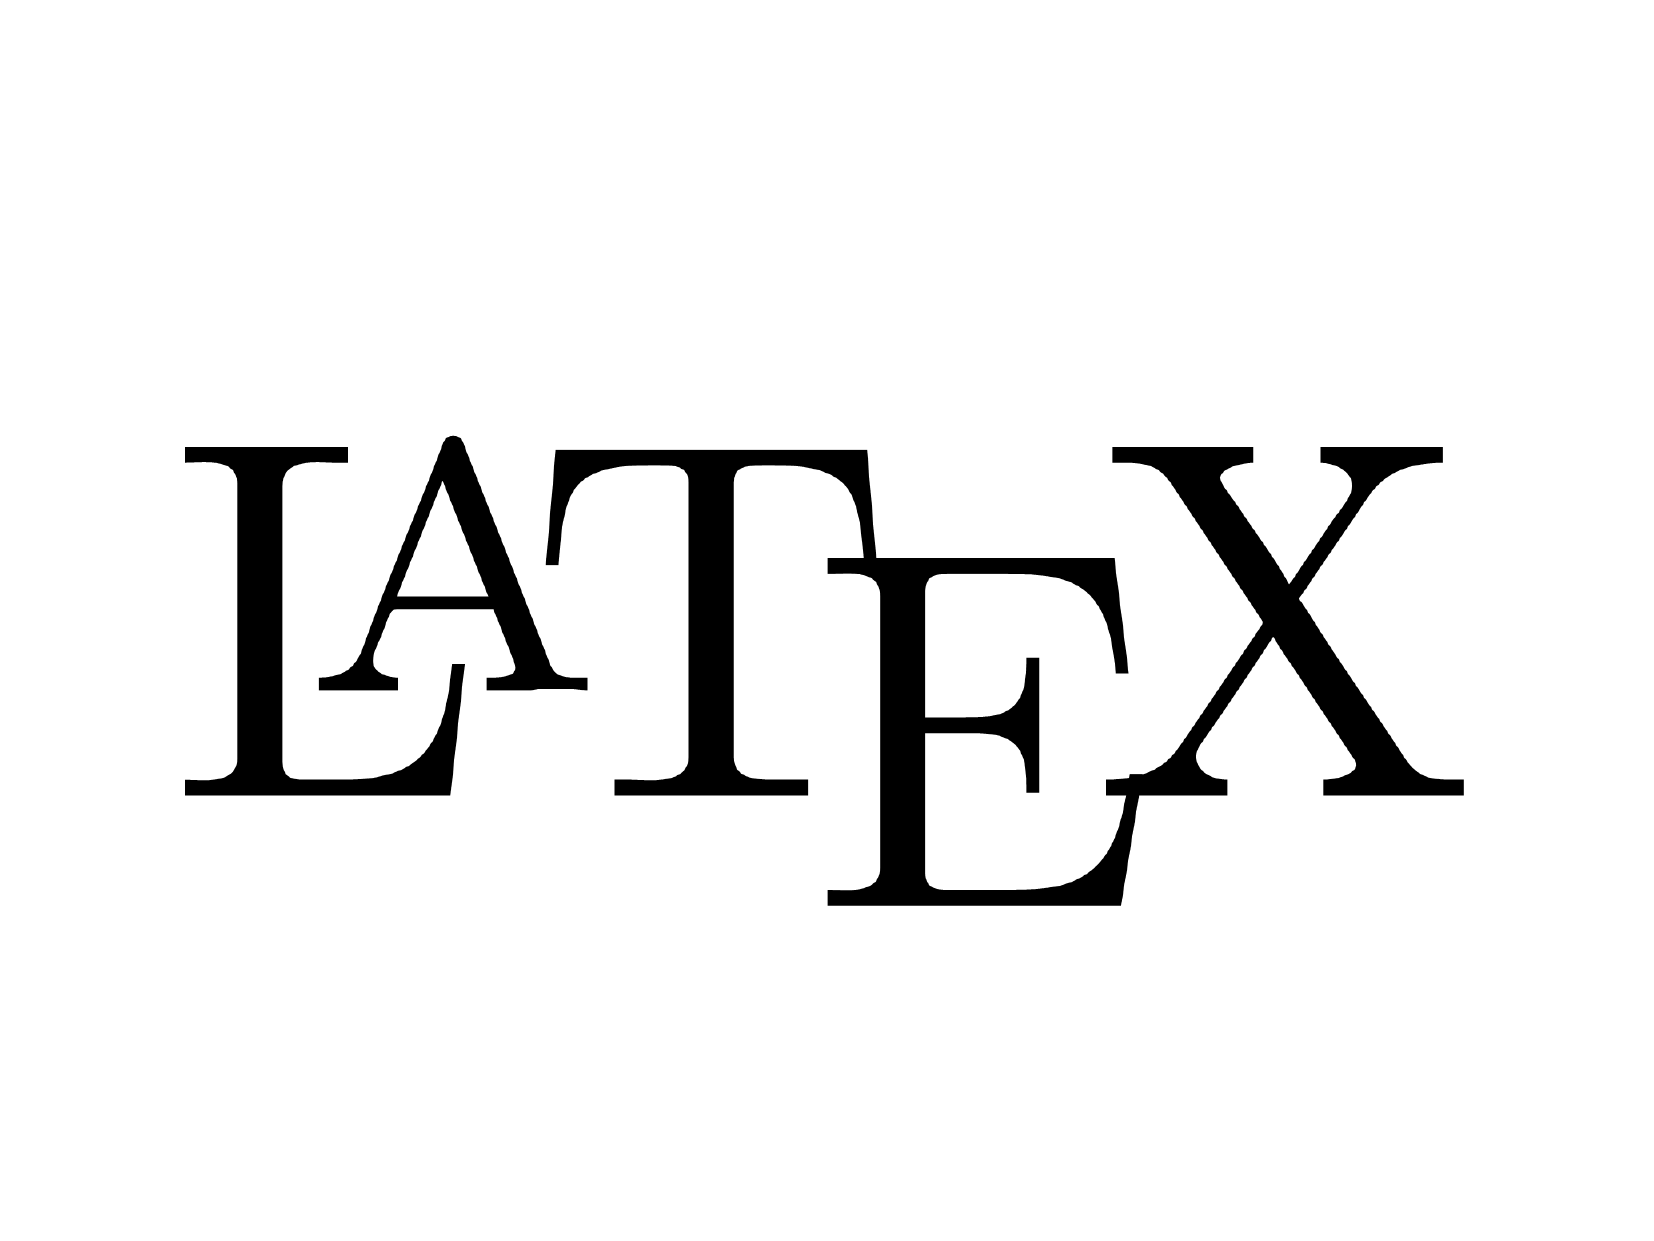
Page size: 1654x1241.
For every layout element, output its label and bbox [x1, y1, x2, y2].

picture [82, 293, 1571, 1007]
